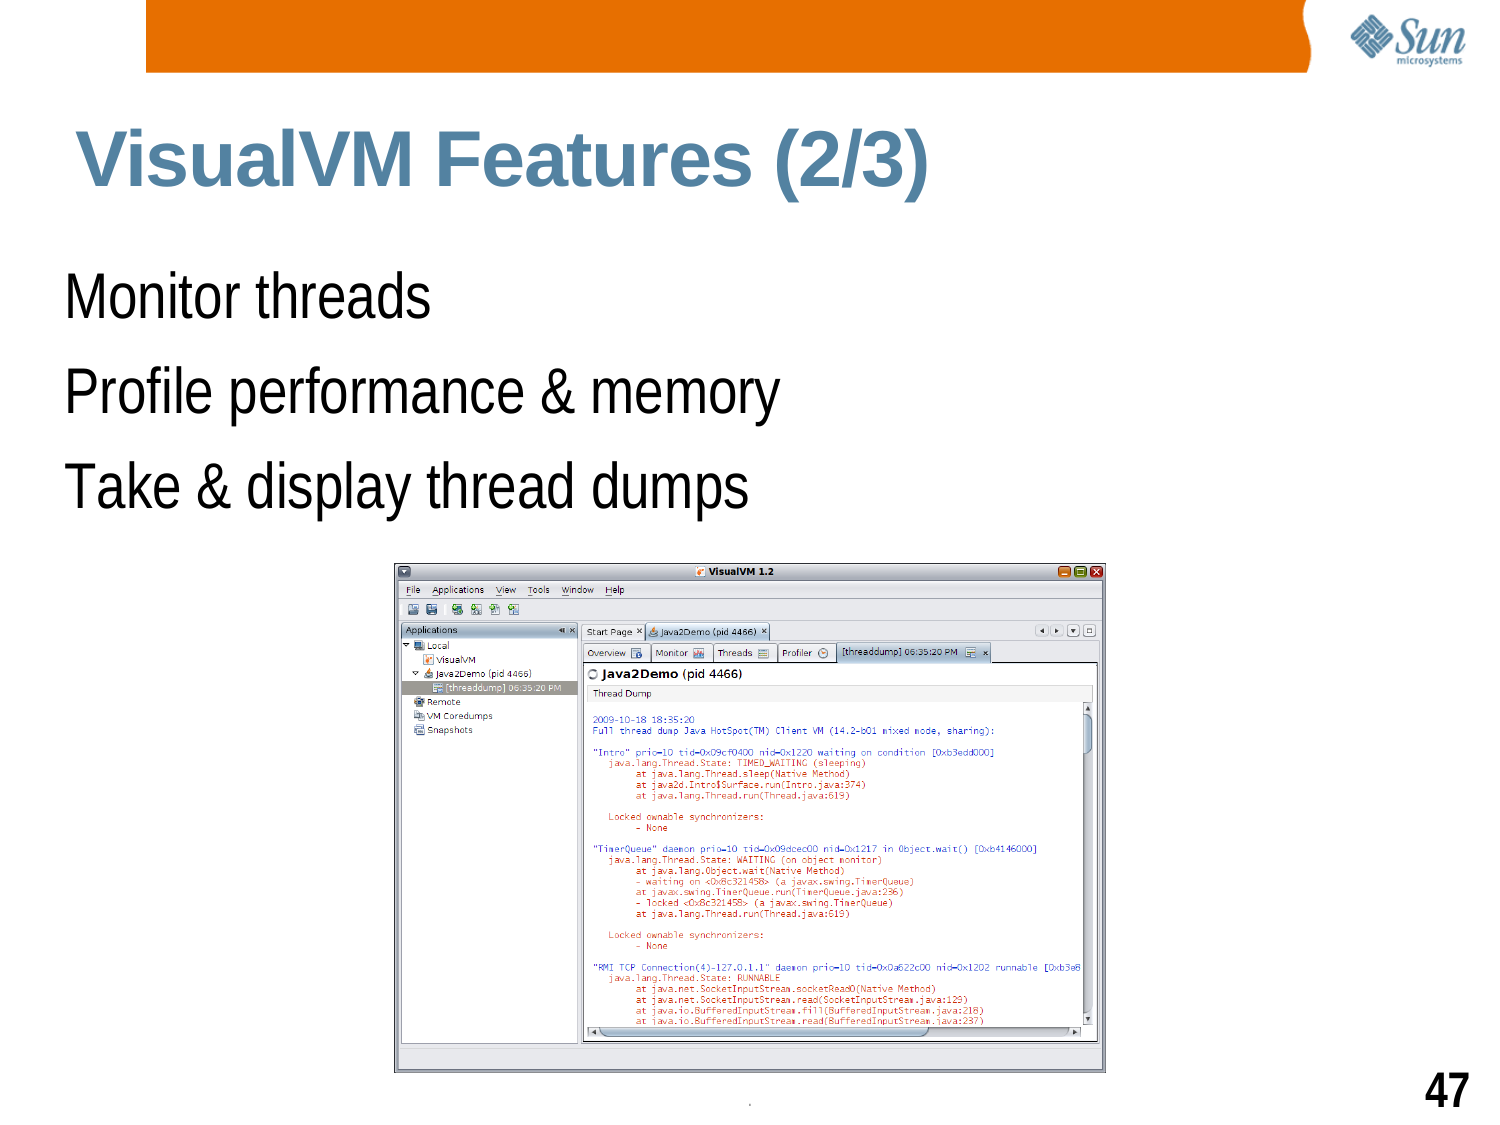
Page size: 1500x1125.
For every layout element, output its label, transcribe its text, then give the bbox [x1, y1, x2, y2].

picture [146, 0, 1500, 75]
picture [394, 563, 1106, 1073]
list Monitor threads Profile performance & memory Take & display thread dumps [64, 257, 1454, 1062]
title VisualVM Features (2/3) [74, 122, 1437, 227]
